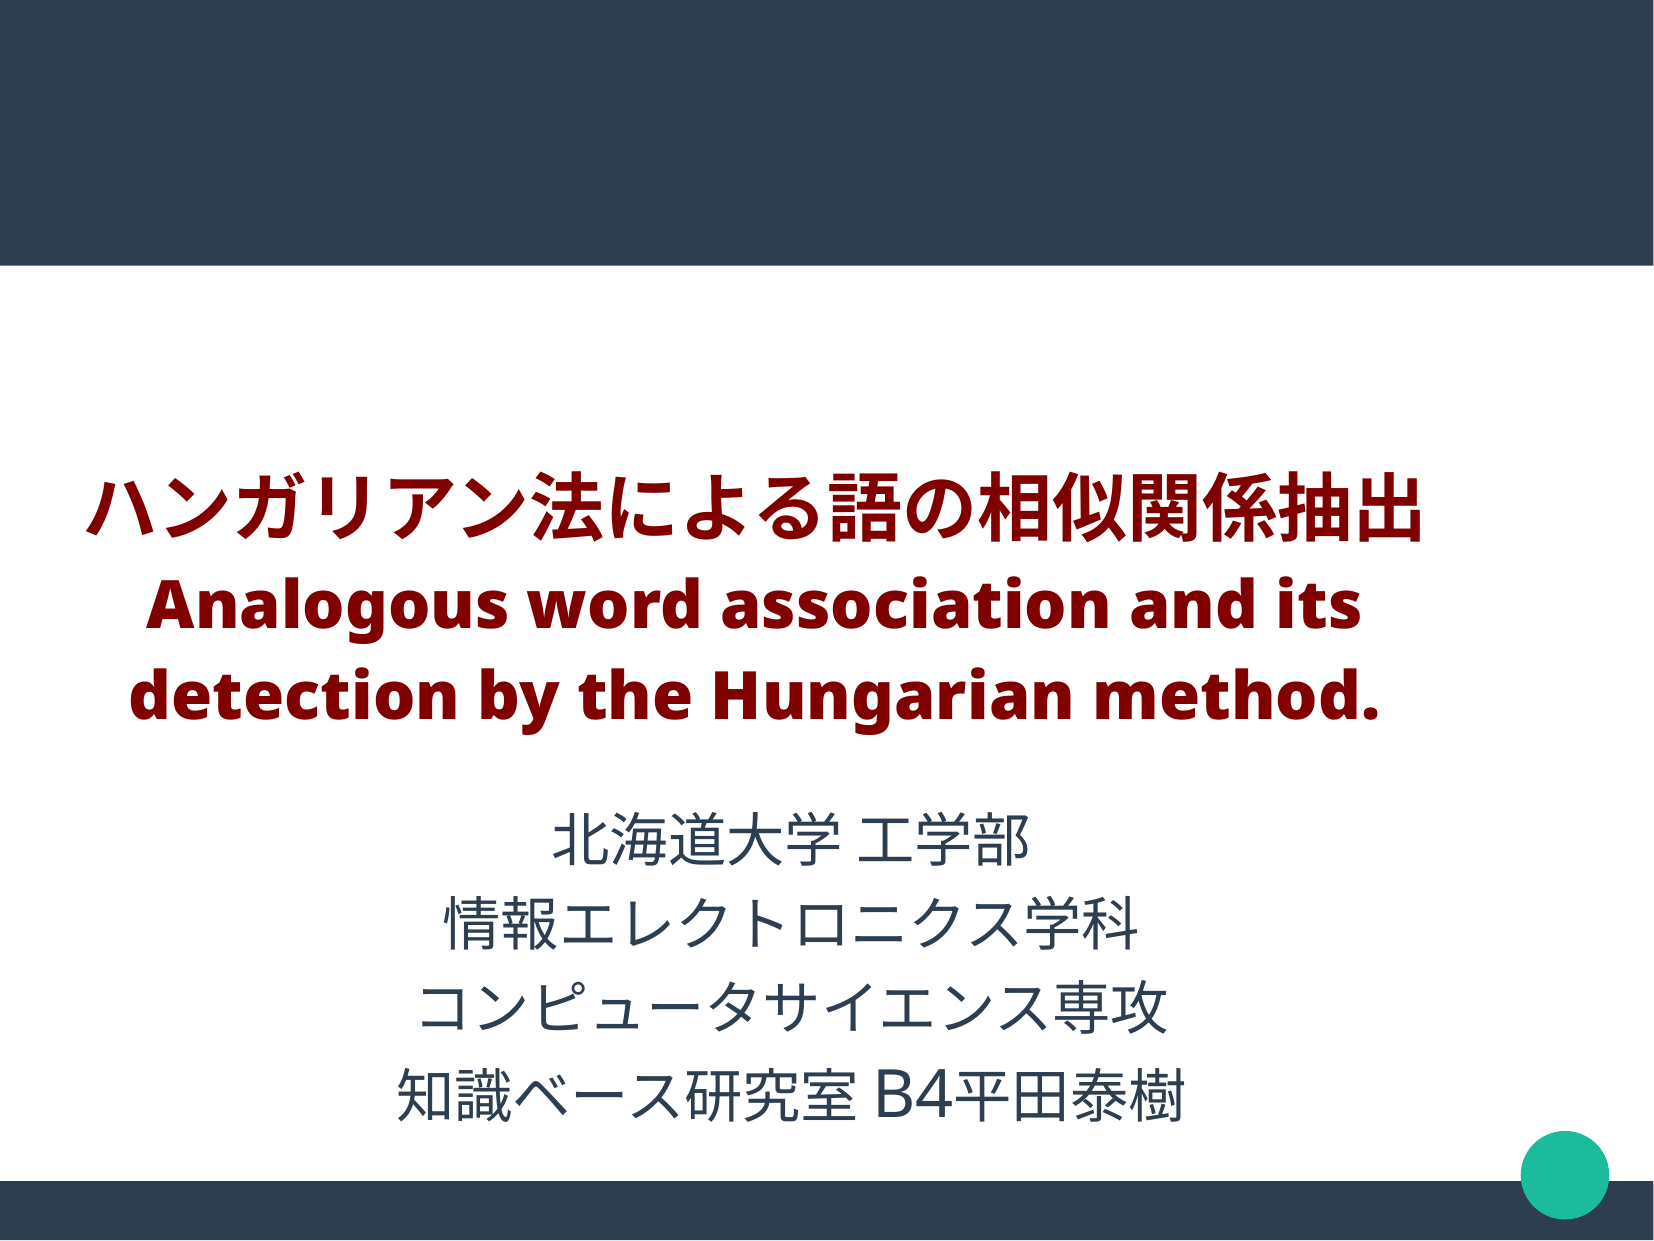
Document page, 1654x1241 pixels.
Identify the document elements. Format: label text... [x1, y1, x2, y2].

subtitle 北海道大学 工学部 情報エレクトロニクス学科 コンピュータサイエンス専攻 知識ベース研究室 B4平田泰樹 [200, 755, 1382, 1176]
title ハンガリアン法による語の相似関係抽出 Analogous word association and its detection by the Hungarian method. [82, 448, 1571, 713]
